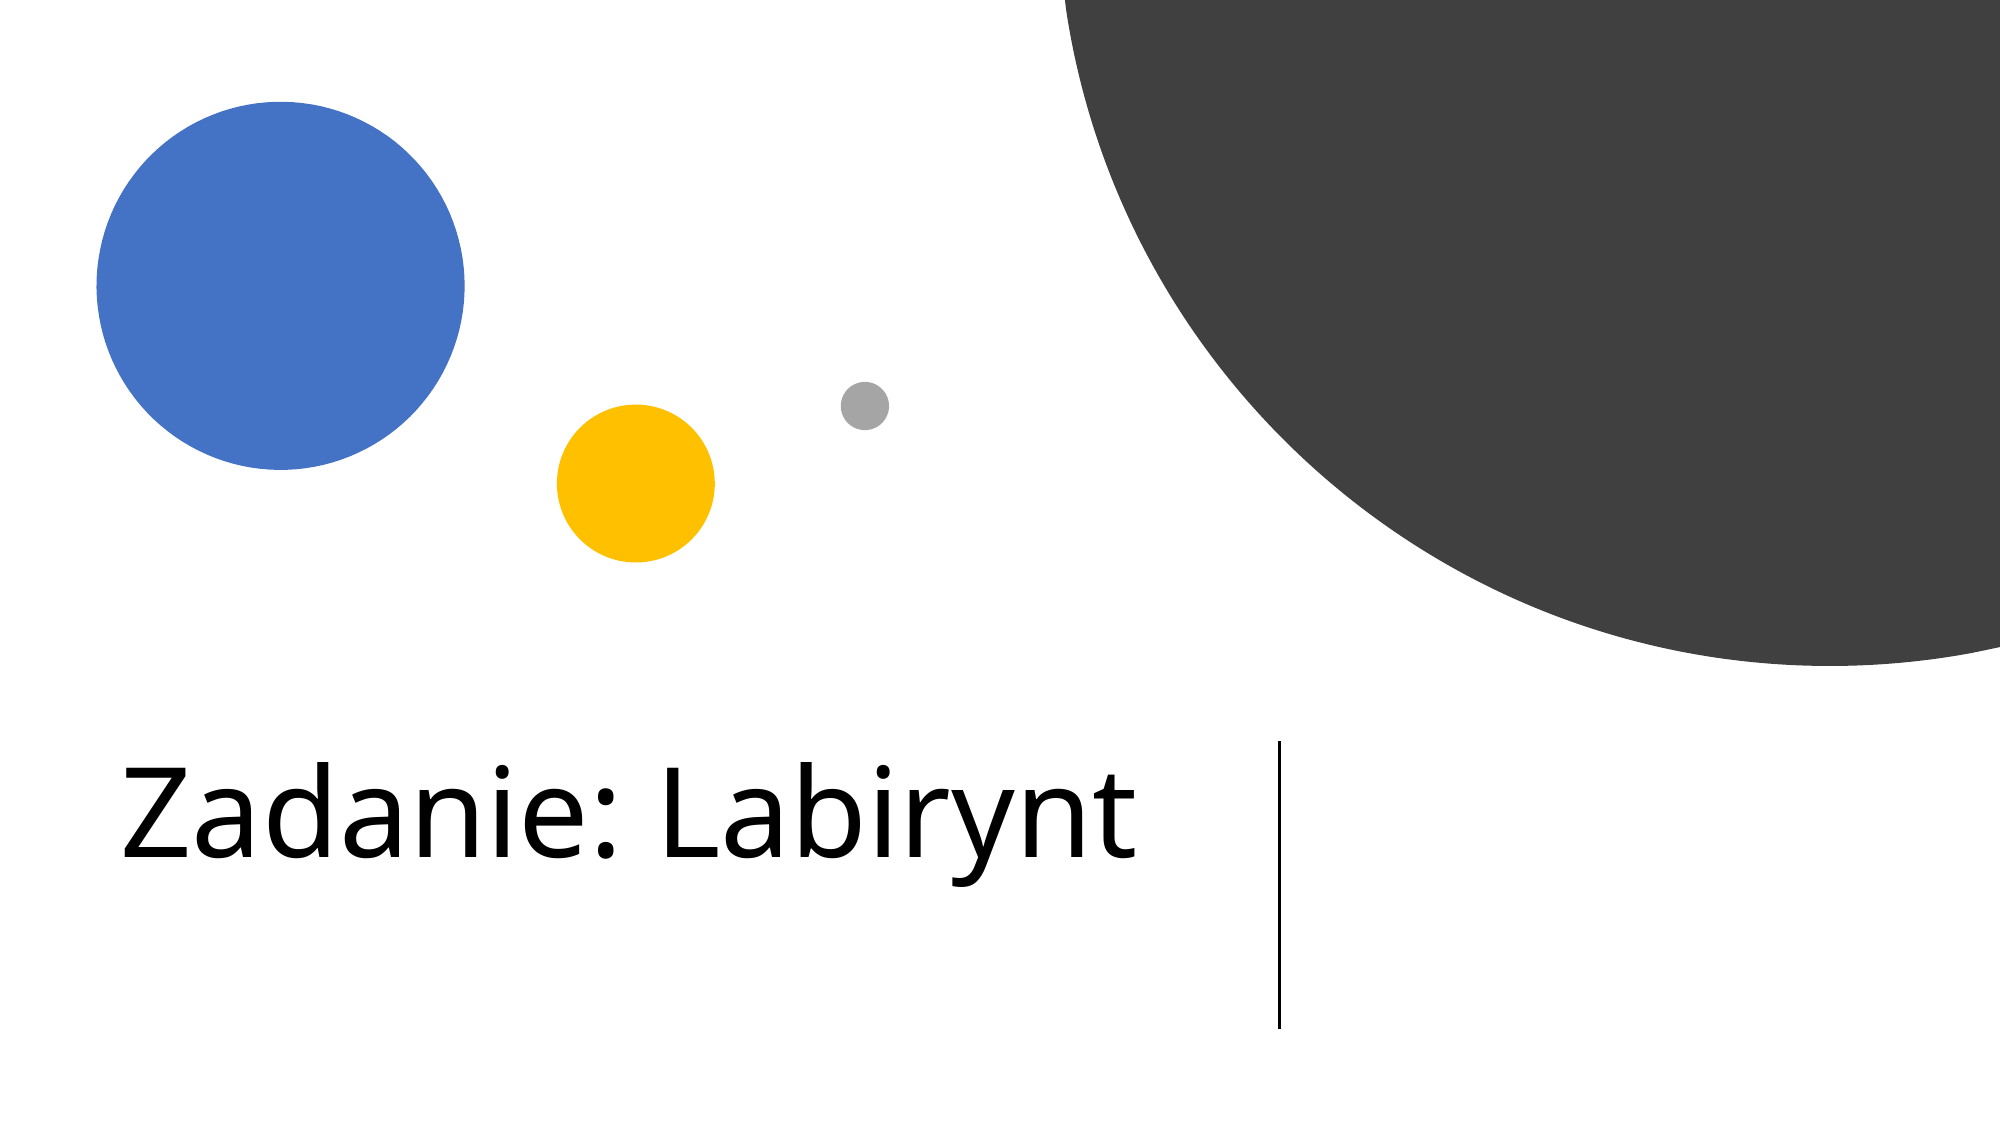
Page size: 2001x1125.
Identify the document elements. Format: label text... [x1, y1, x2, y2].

text_box [0, 0, 2000, 1125]
title Zadanie: Labirynt [105, 742, 1244, 1028]
